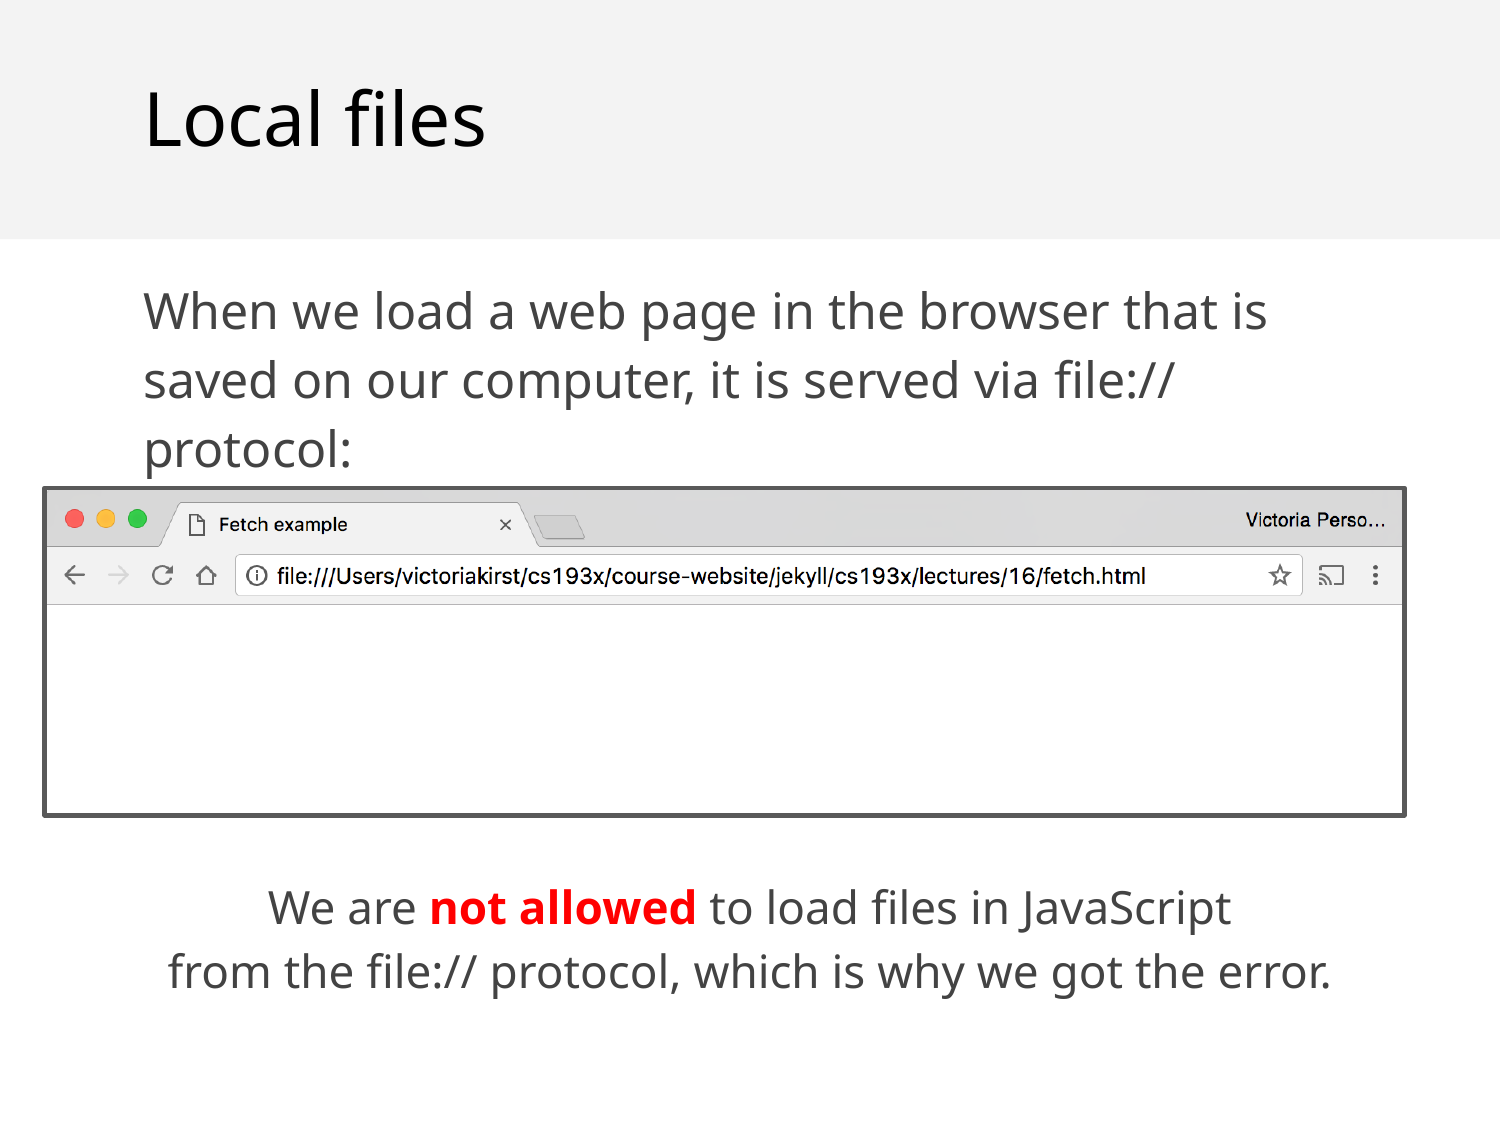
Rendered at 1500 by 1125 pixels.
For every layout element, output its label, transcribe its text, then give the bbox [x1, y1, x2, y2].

list We are not allowed to load files in JavaScript from the file:// protocol, which is why we got the error. [128, 855, 1372, 1023]
picture [46, 490, 1402, 813]
list When we load a web page in the browser that is saved on our computer, it is served via file:// protocol: [128, 255, 1372, 423]
title Local files [128, 56, 1372, 183]
